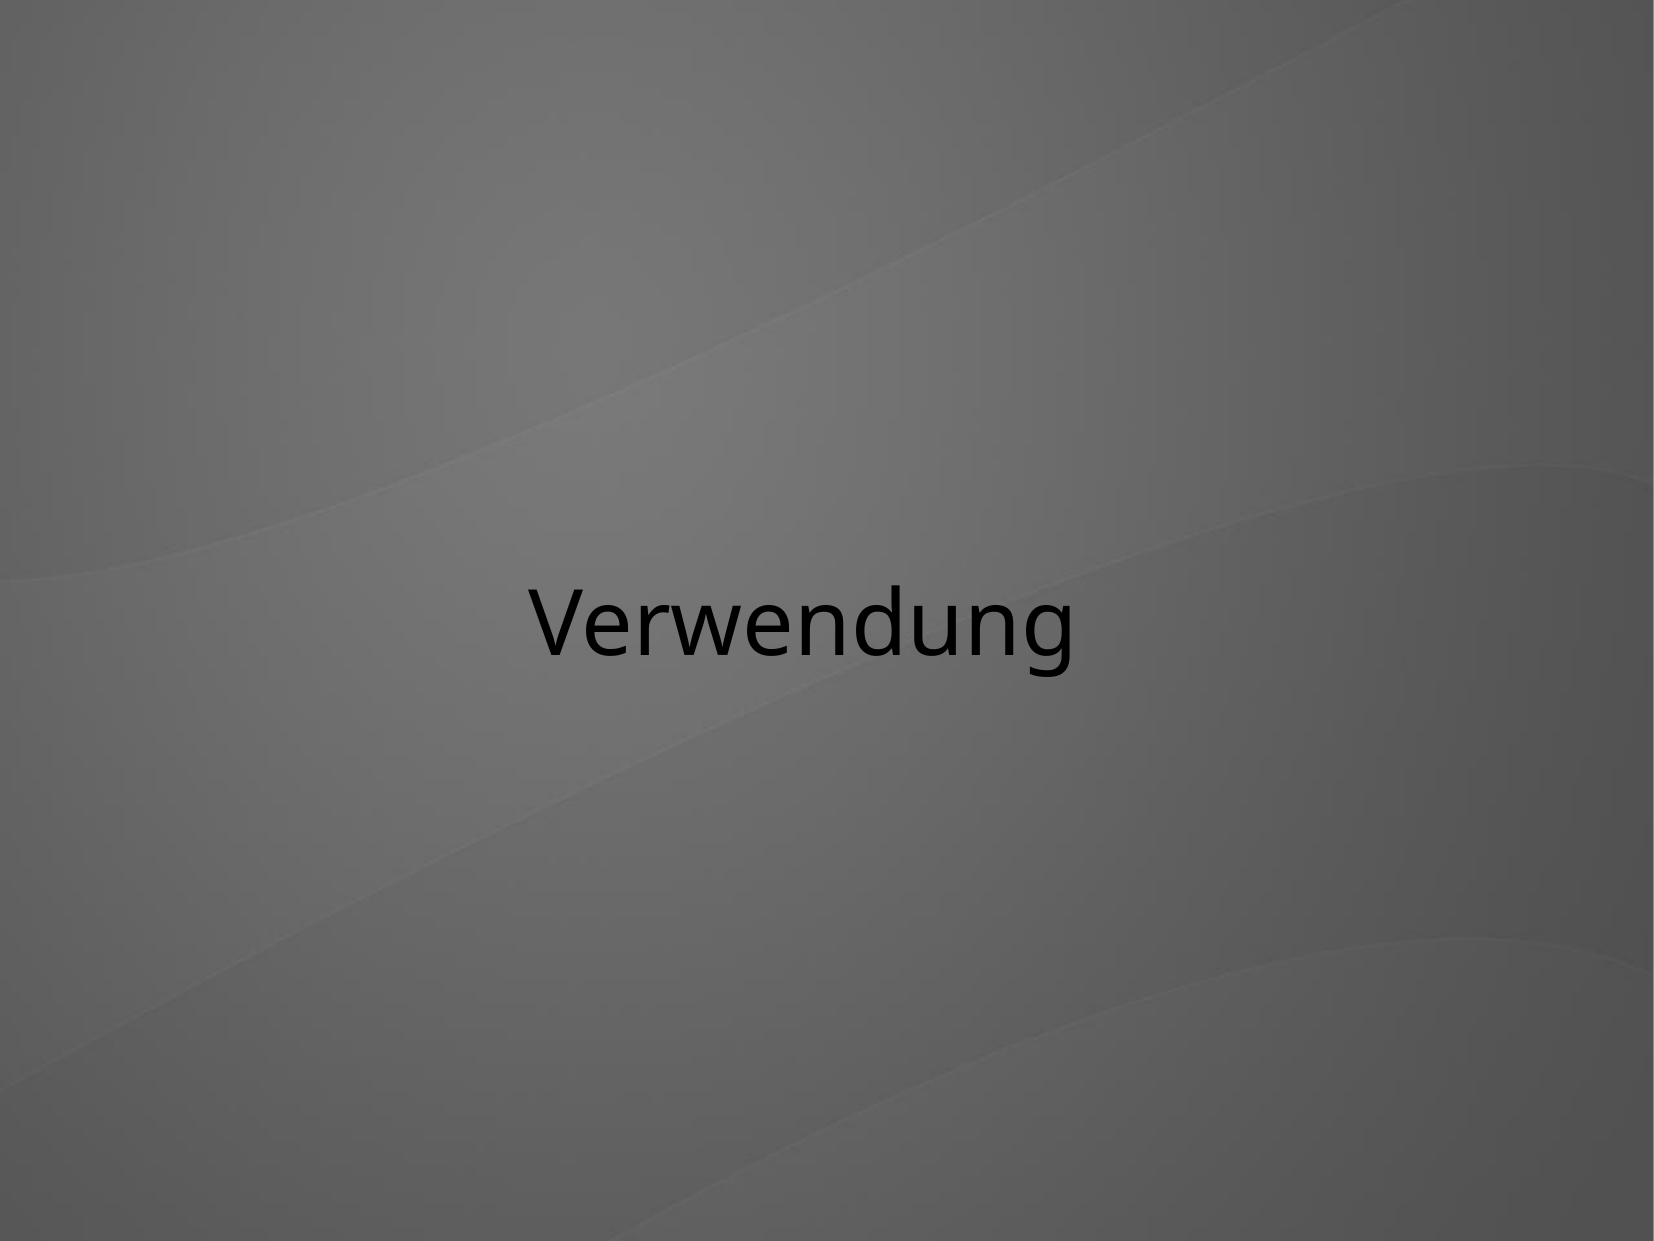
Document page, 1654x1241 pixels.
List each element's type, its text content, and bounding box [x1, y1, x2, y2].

title Verwendung [59, 516, 1548, 724]
picture [0, 0, 1654, 1241]
